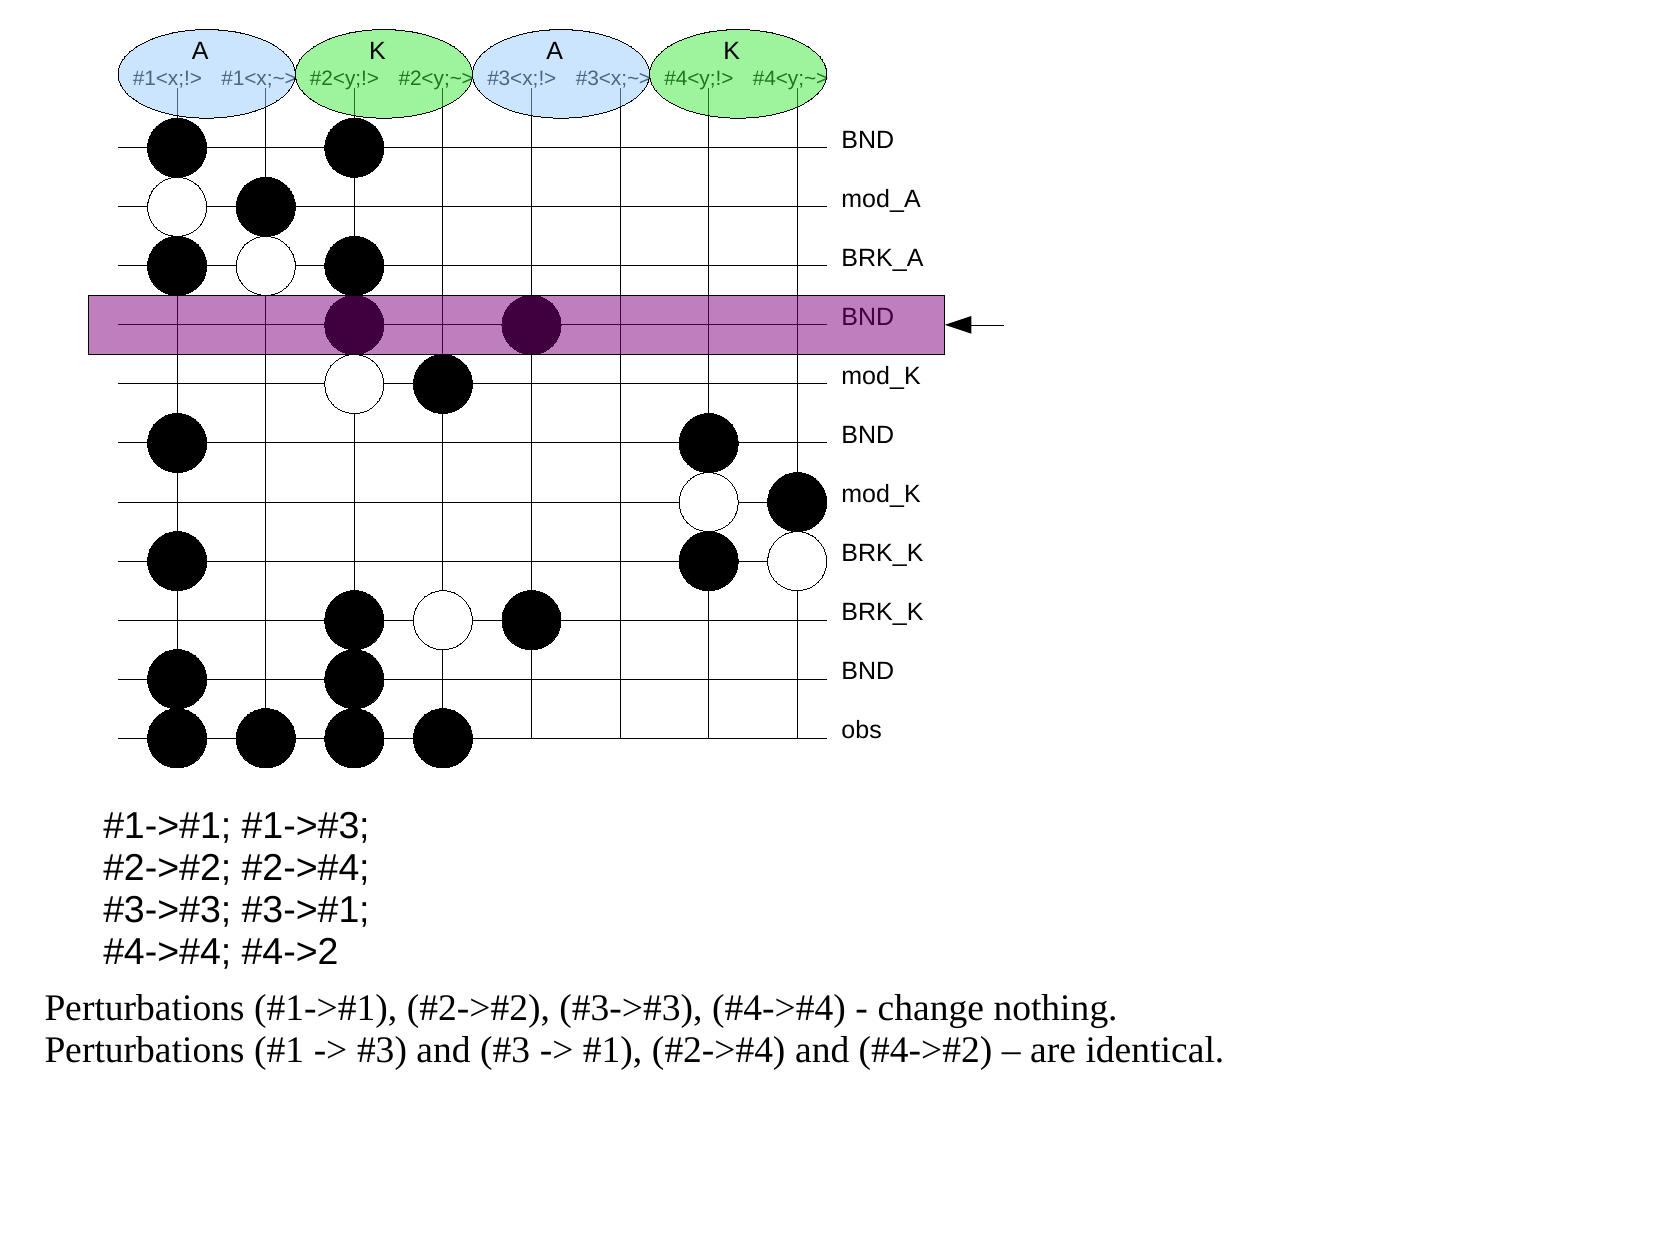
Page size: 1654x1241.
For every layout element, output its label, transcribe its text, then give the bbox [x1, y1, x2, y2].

text_box K [354, 29, 401, 73]
text_box Perturbations (#1->#1), (#2->#2), (#3->#3), (#4->#4) - change nothing. Perturbations (#1 -> #3) and (#3 -> #1), (#2->#4) and (#4->#2) – are identical. [29, 979, 1241, 1123]
text_box BND [826, 118, 910, 177]
text_box #1<x;~> [284, 82, 295, 97]
text_box [324, 590, 384, 768]
text_box #3<x;~> [638, 83, 649, 97]
text_box [679, 413, 739, 591]
text_box #2<y;!> [295, 80, 307, 97]
text_box [236, 708, 296, 768]
text_box A [177, 29, 224, 73]
text_box #4<y;~> [815, 59, 843, 97]
text_box #3<x;!> [472, 79, 484, 97]
text_box #4<y;!> [649, 79, 661, 97]
text_box A [531, 29, 578, 73]
text_box BND [826, 649, 910, 709]
text_box mod_A [826, 177, 937, 236]
text_box [118, 30, 827, 119]
text_box [767, 472, 827, 591]
text_box [501, 590, 562, 650]
text_box [147, 531, 207, 591]
text_box #2<y;~> [461, 82, 472, 97]
text_box mod_K [826, 355, 937, 414]
text_box BRK_K [826, 531, 939, 590]
text_box BND [826, 413, 910, 472]
text_box BRK_K [826, 590, 939, 650]
text_box BRK_A [826, 236, 939, 295]
text_box #1<x;!> [118, 81, 129, 97]
text_box [147, 649, 207, 768]
text_box mod_K [826, 472, 937, 531]
text_box [324, 118, 384, 178]
text_box [413, 708, 473, 768]
text_box [88, 118, 945, 414]
text_box obs [826, 708, 897, 768]
text_box K [708, 29, 756, 73]
text_box #1->#1; #1->#3; #2->#2; #2->#4; #3->#3; #3->#1; #4->#4; #4->2 [88, 797, 385, 981]
text_box [413, 590, 473, 650]
text_box [147, 413, 207, 473]
